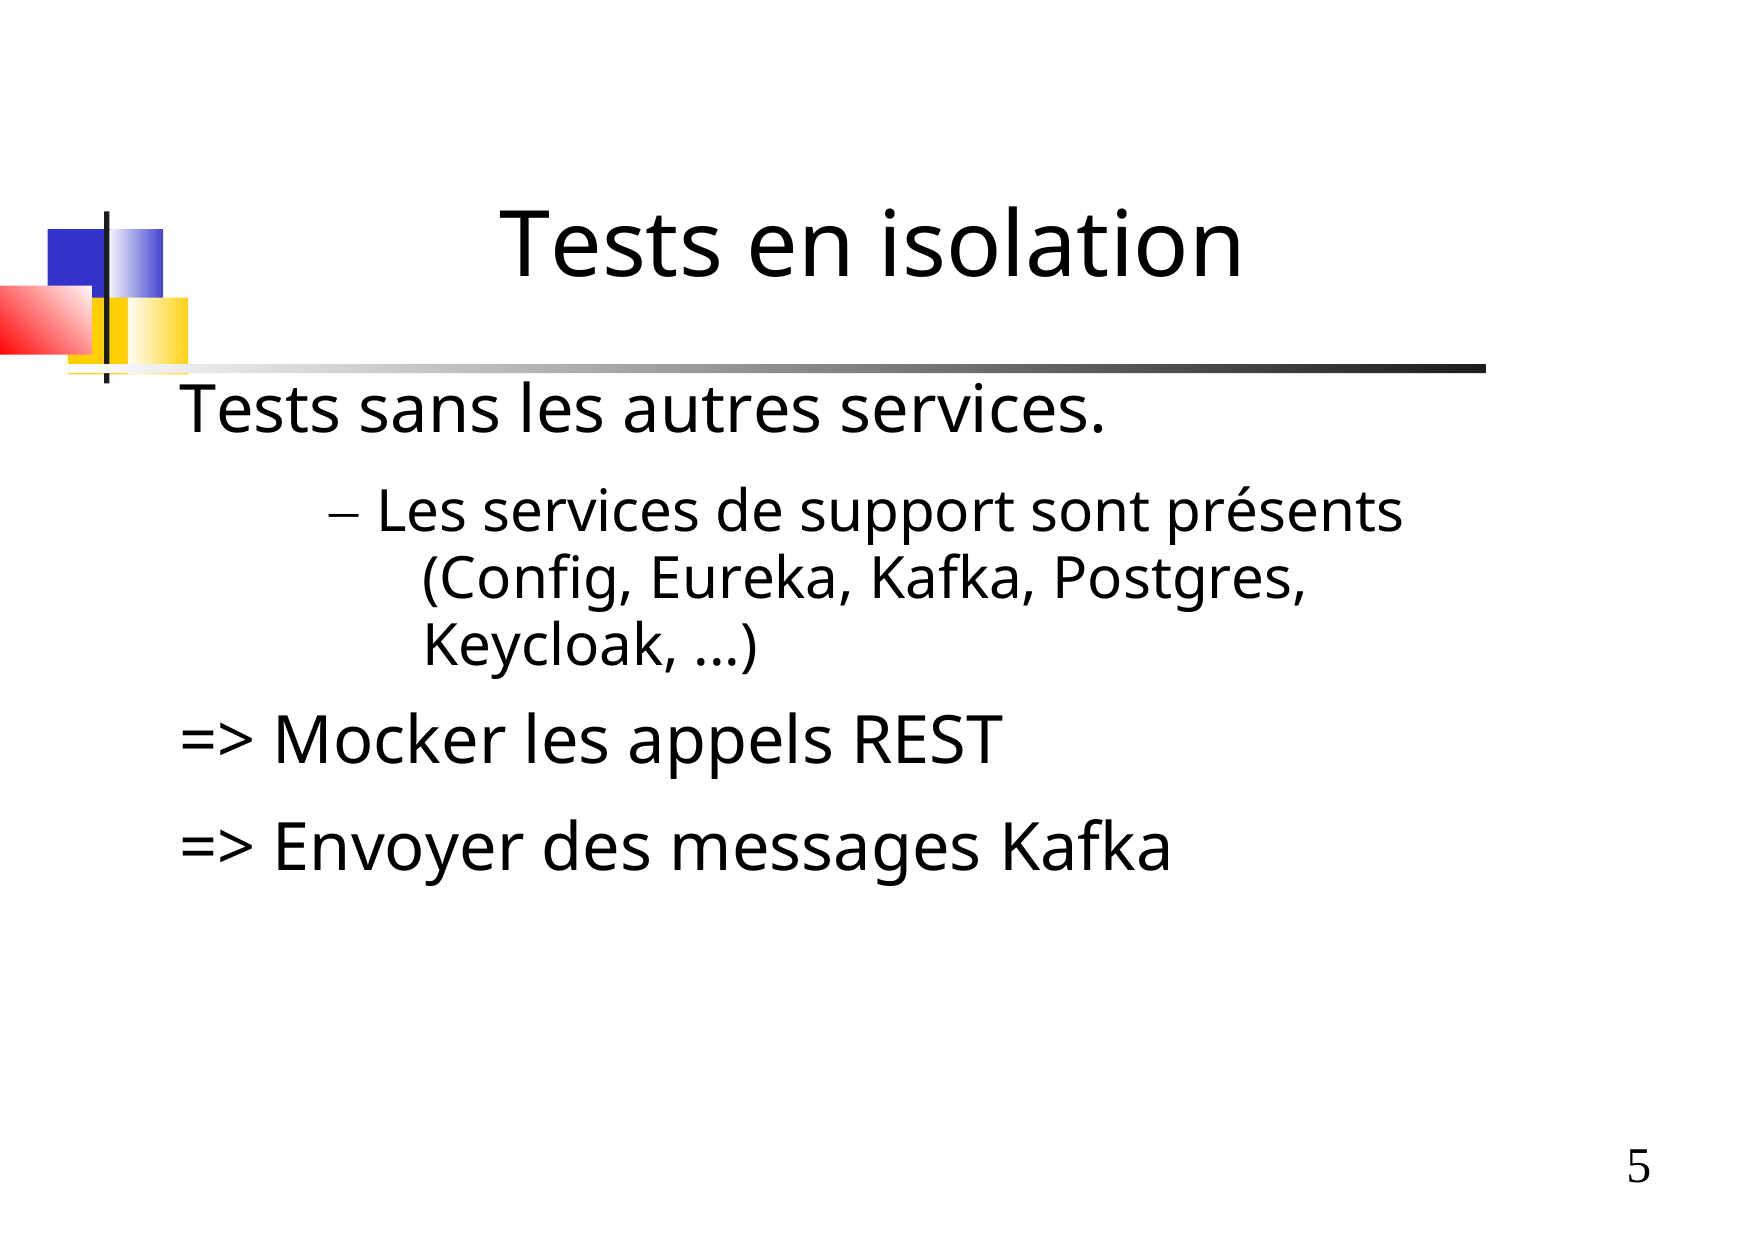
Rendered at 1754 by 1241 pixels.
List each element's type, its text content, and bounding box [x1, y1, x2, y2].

list Tests sans les autres services. Les services de support sont présents (Config, Eureka, Kafka, Postgres, Keycloak, ...) => Mocker les appels REST => Envoyer des messages Kafka [179, 371, 1567, 1091]
title Tests en isolation [179, 139, 1567, 351]
